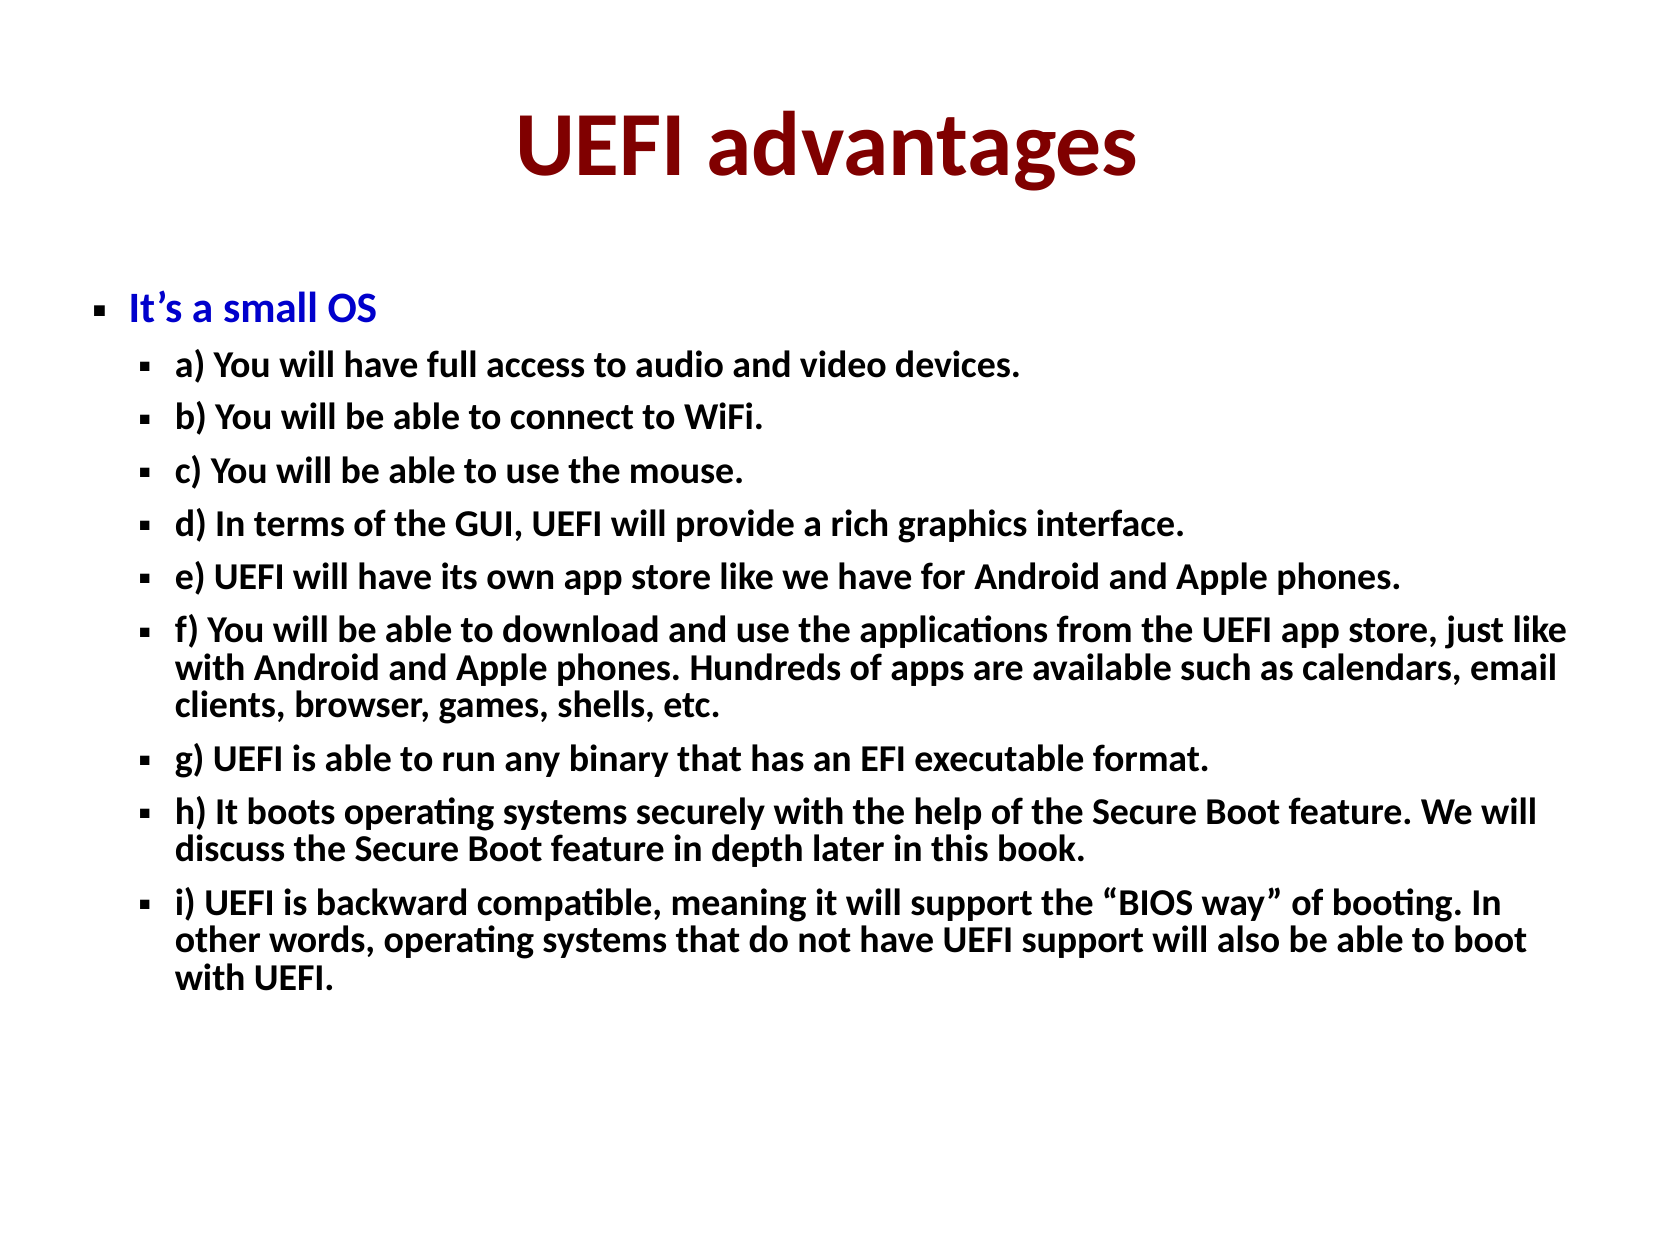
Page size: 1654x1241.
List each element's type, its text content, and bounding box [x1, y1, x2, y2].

title UEFI advantages [82, 49, 1571, 257]
list It’s a small OS a) You will have full access to audio and video devices. b) You will be able to connect to WiFi. c) You will be able to use the mouse. d) In terms of the GUI, UEFI will provide a rich graphics interface. e) UEFI will have its own app store like we have for Android and Apple phones. f) You will be able to download and use the applications from the UEFI app store, just like with Android and Apple phones. Hundreds of apps are available such as calendars, email clients, browser, games, shells, etc. g) UEFI is able to run any binary that has an EFI executable format. h) It boots operating systems securely with the help of the Secure Boot feature. We will discuss the Secure Boot feature in depth later in this book. i) UEFI is backward compatible, meaning it will support the “BIOS way” of booting. In other words, operating systems that do not have UEFI support will also be able to boot with UEFI. [82, 290, 1571, 1010]
